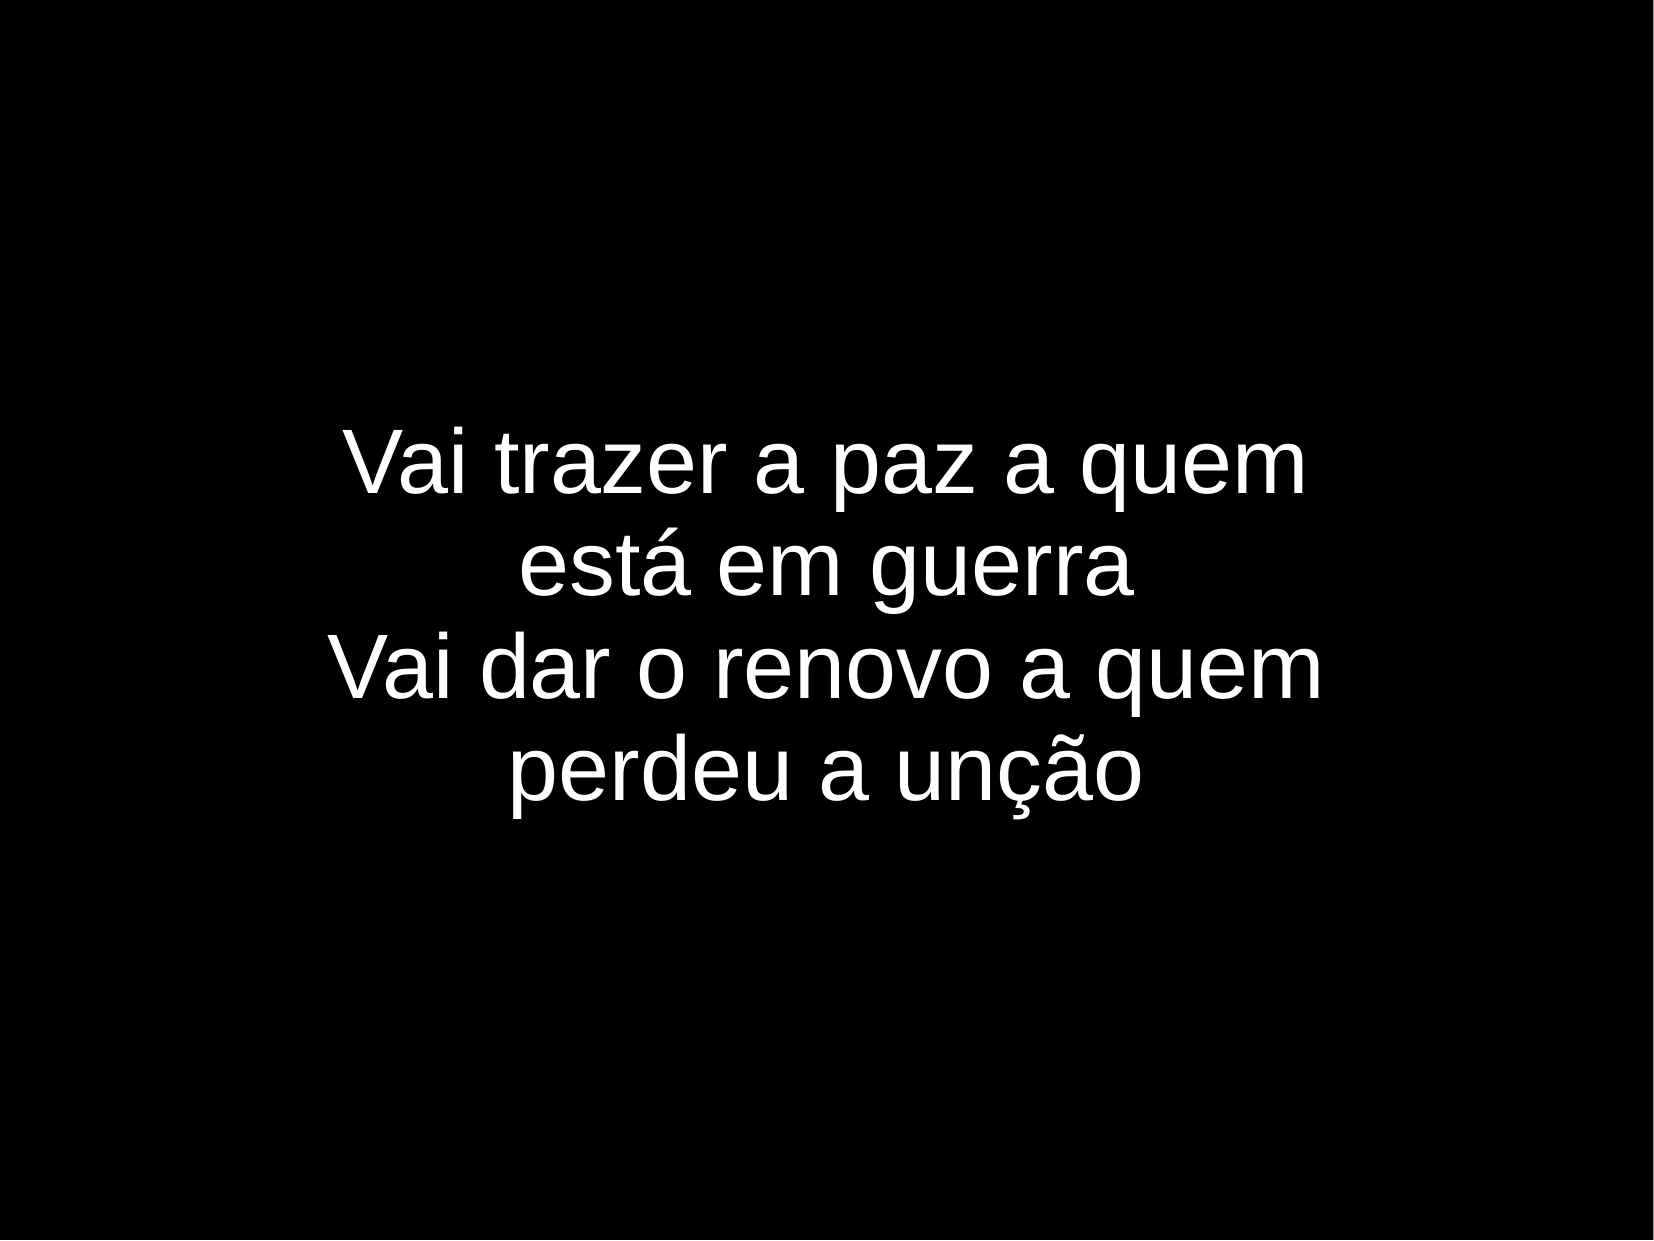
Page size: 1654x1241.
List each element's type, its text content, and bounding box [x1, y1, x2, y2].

subtitle Vai trazer a paz a quem está em guerra Vai dar o renovo a quem perdeu a unção [82, 49, 1571, 1182]
